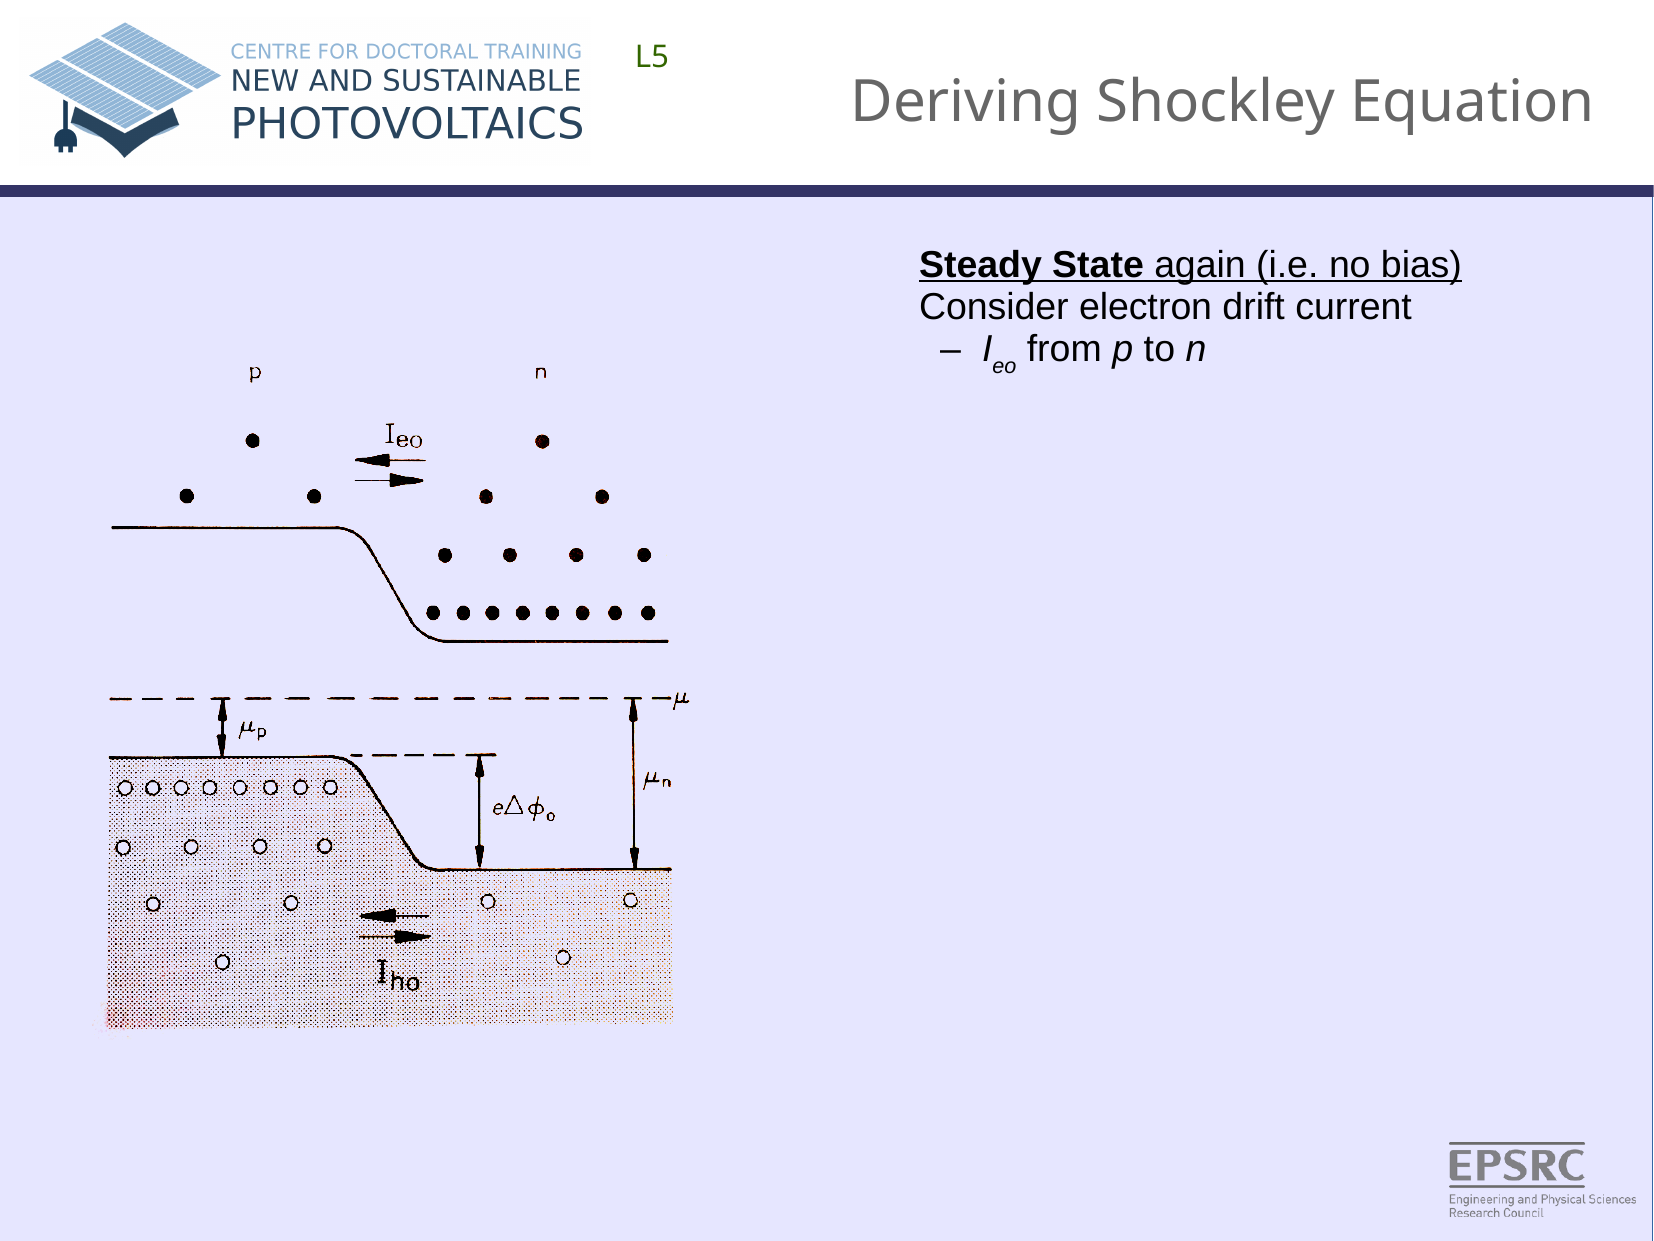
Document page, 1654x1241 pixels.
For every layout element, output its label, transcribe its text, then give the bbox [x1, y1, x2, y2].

picture [19, 17, 591, 166]
text_box Deriving Shockley Equation [758, 55, 1610, 146]
picture [1449, 1142, 1636, 1217]
text_box L5 [620, 29, 880, 80]
text_box Steady State again (i.e. no bias) Consider electron drift current – Ieo from p to n [904, 236, 1478, 386]
picture [92, 333, 698, 1040]
text_box [0, 197, 1653, 1241]
